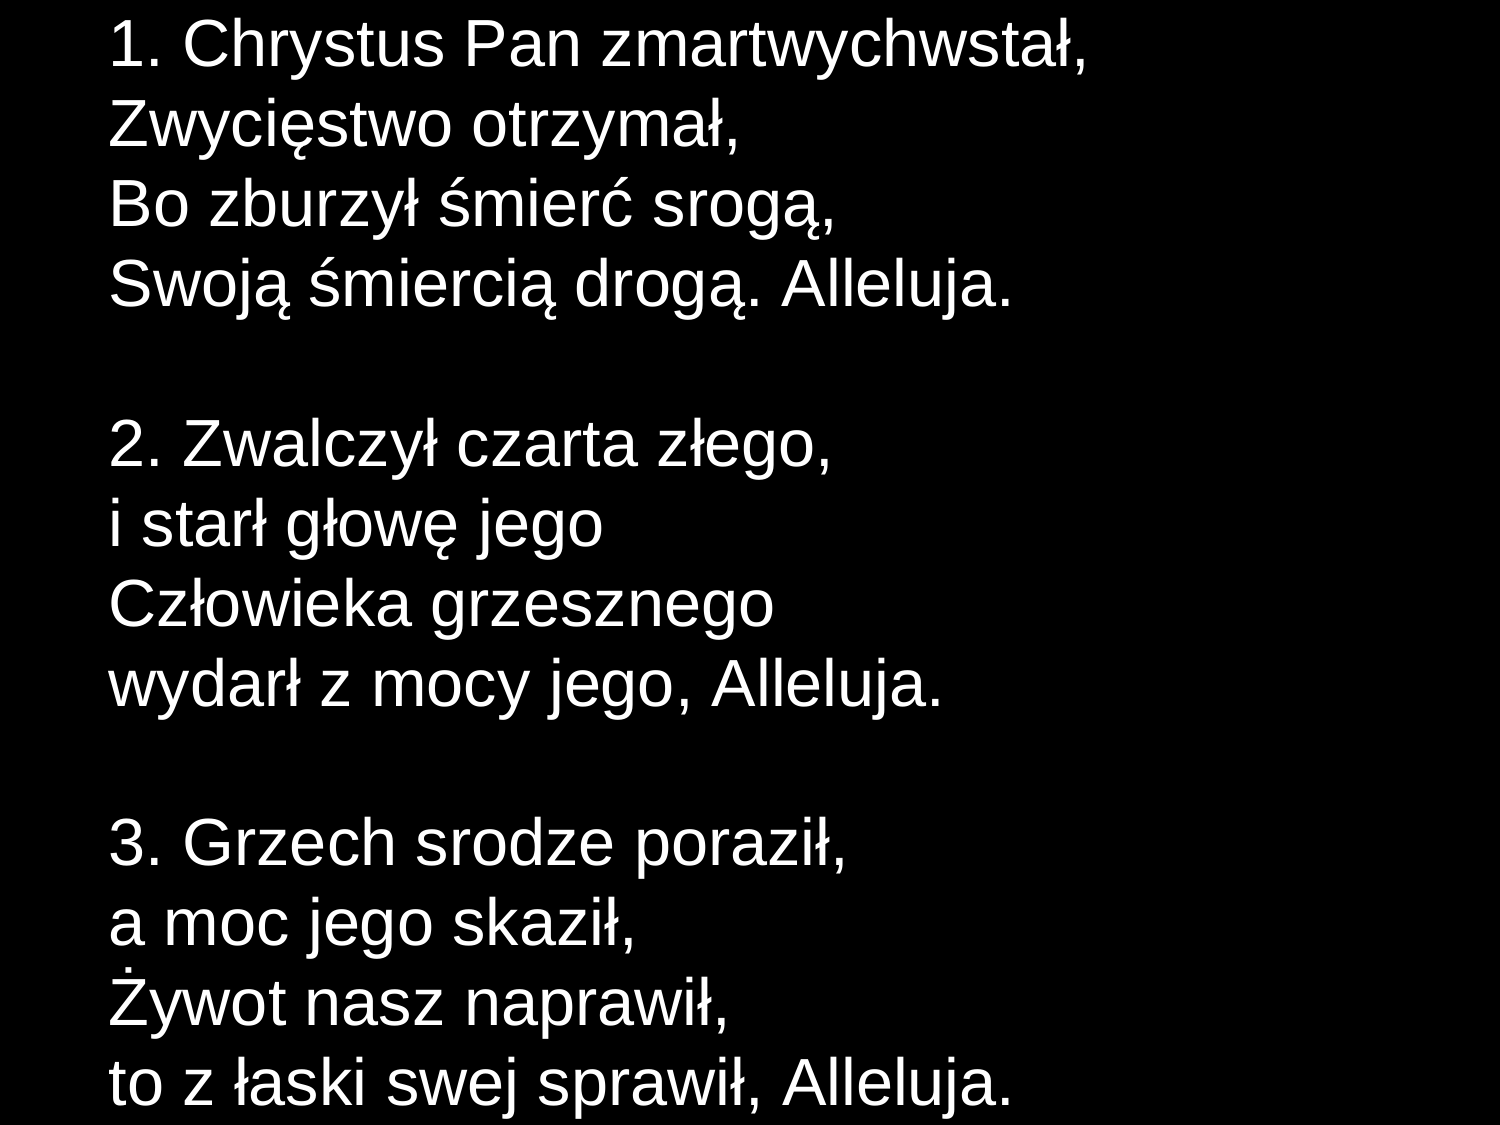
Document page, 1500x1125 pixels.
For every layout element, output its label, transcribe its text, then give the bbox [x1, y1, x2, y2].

text_box 1. Chrystus Pan zmartwychwstał, Zwycięstwo otrzymał, Bo zburzył śmierć srogą, Swoją śmiercią drogą. Alleluja. 2. Zwalczył czarta złego, i starł głowę jego Człowieka grzesznego wydarł z mocy jego, Alleluja. 3. Grzech srodze poraził, a moc jego skaził, Żywot nasz naprawił, to z łaski swej sprawił, Alleluja. [93, 0, 1465, 1125]
